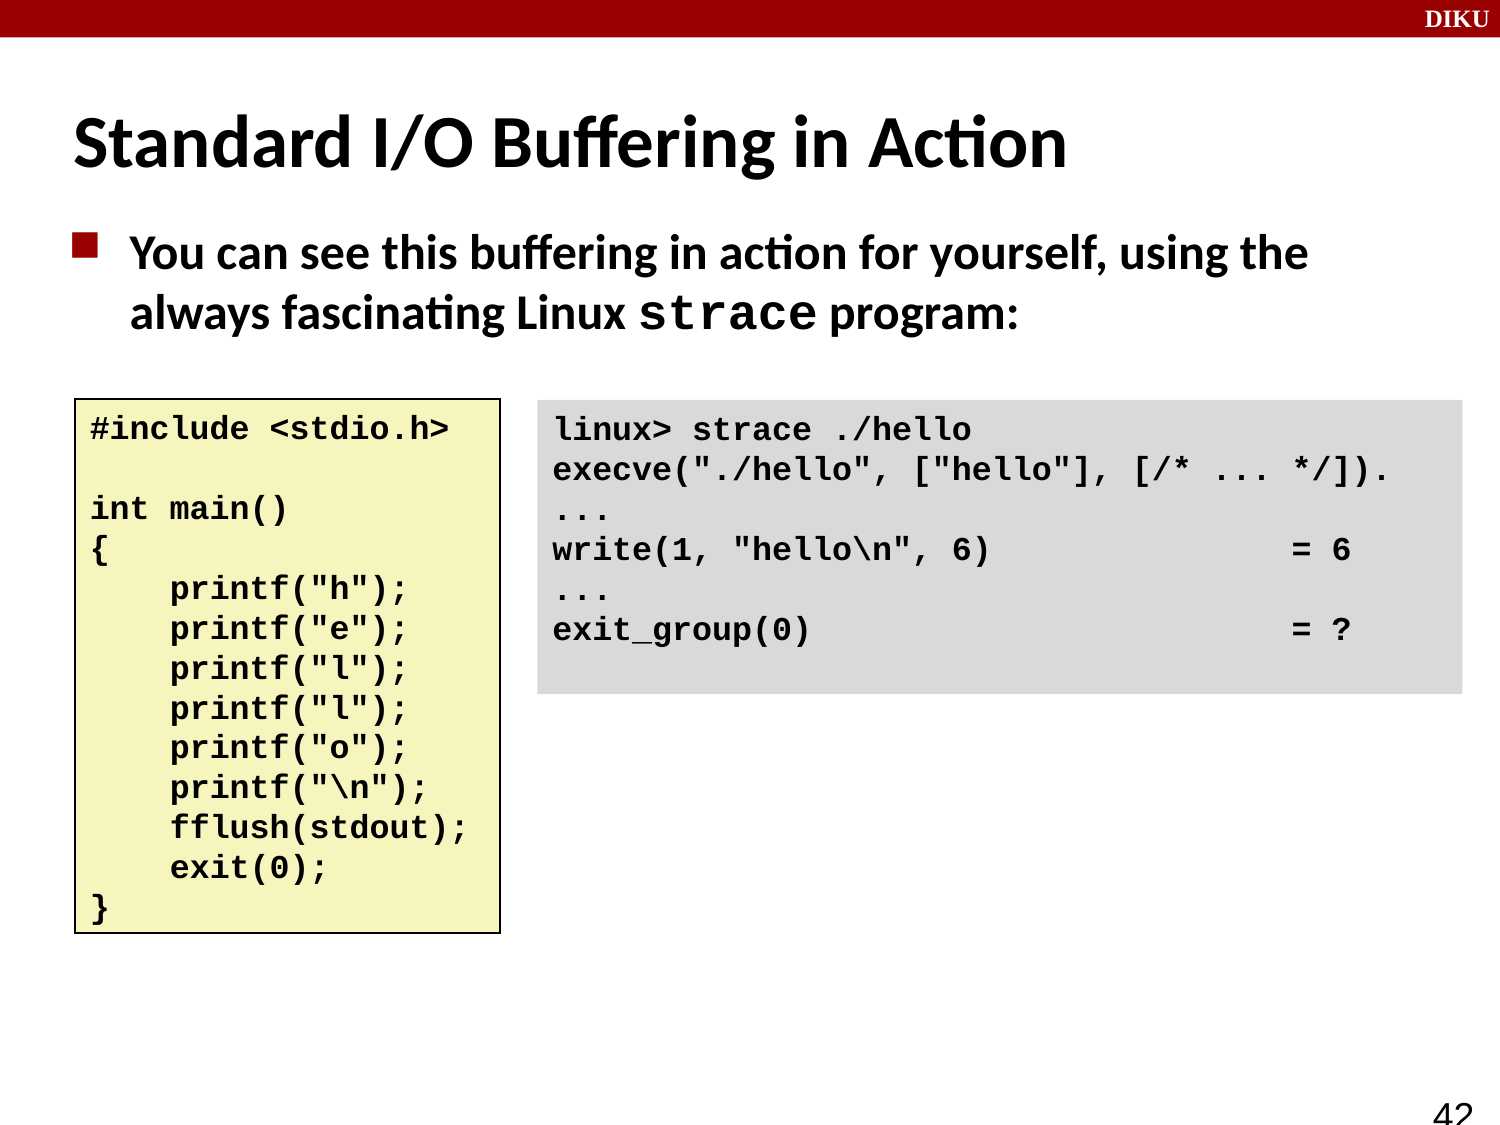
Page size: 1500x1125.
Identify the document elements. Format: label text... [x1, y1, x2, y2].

text_box Standard I/O Buffering in Action [58, 74, 1304, 200]
text_box #include <stdio.h> int main() { printf("h"); printf("e"); printf("l"); printf("l"); printf("o"); printf("\n"); fflush(stdout); exit(0); } [74, 398, 500, 933]
text_box linux> strace ./hello execve("./hello", ["hello"], [/* ... */]). ... write(1, "hello\n", 6) = 6 ... exit_group(0) = ? [537, 399, 1463, 695]
text_box You can see this buffering in action for yourself, using the always fascinating Linux strace program: [58, 212, 1354, 1028]
